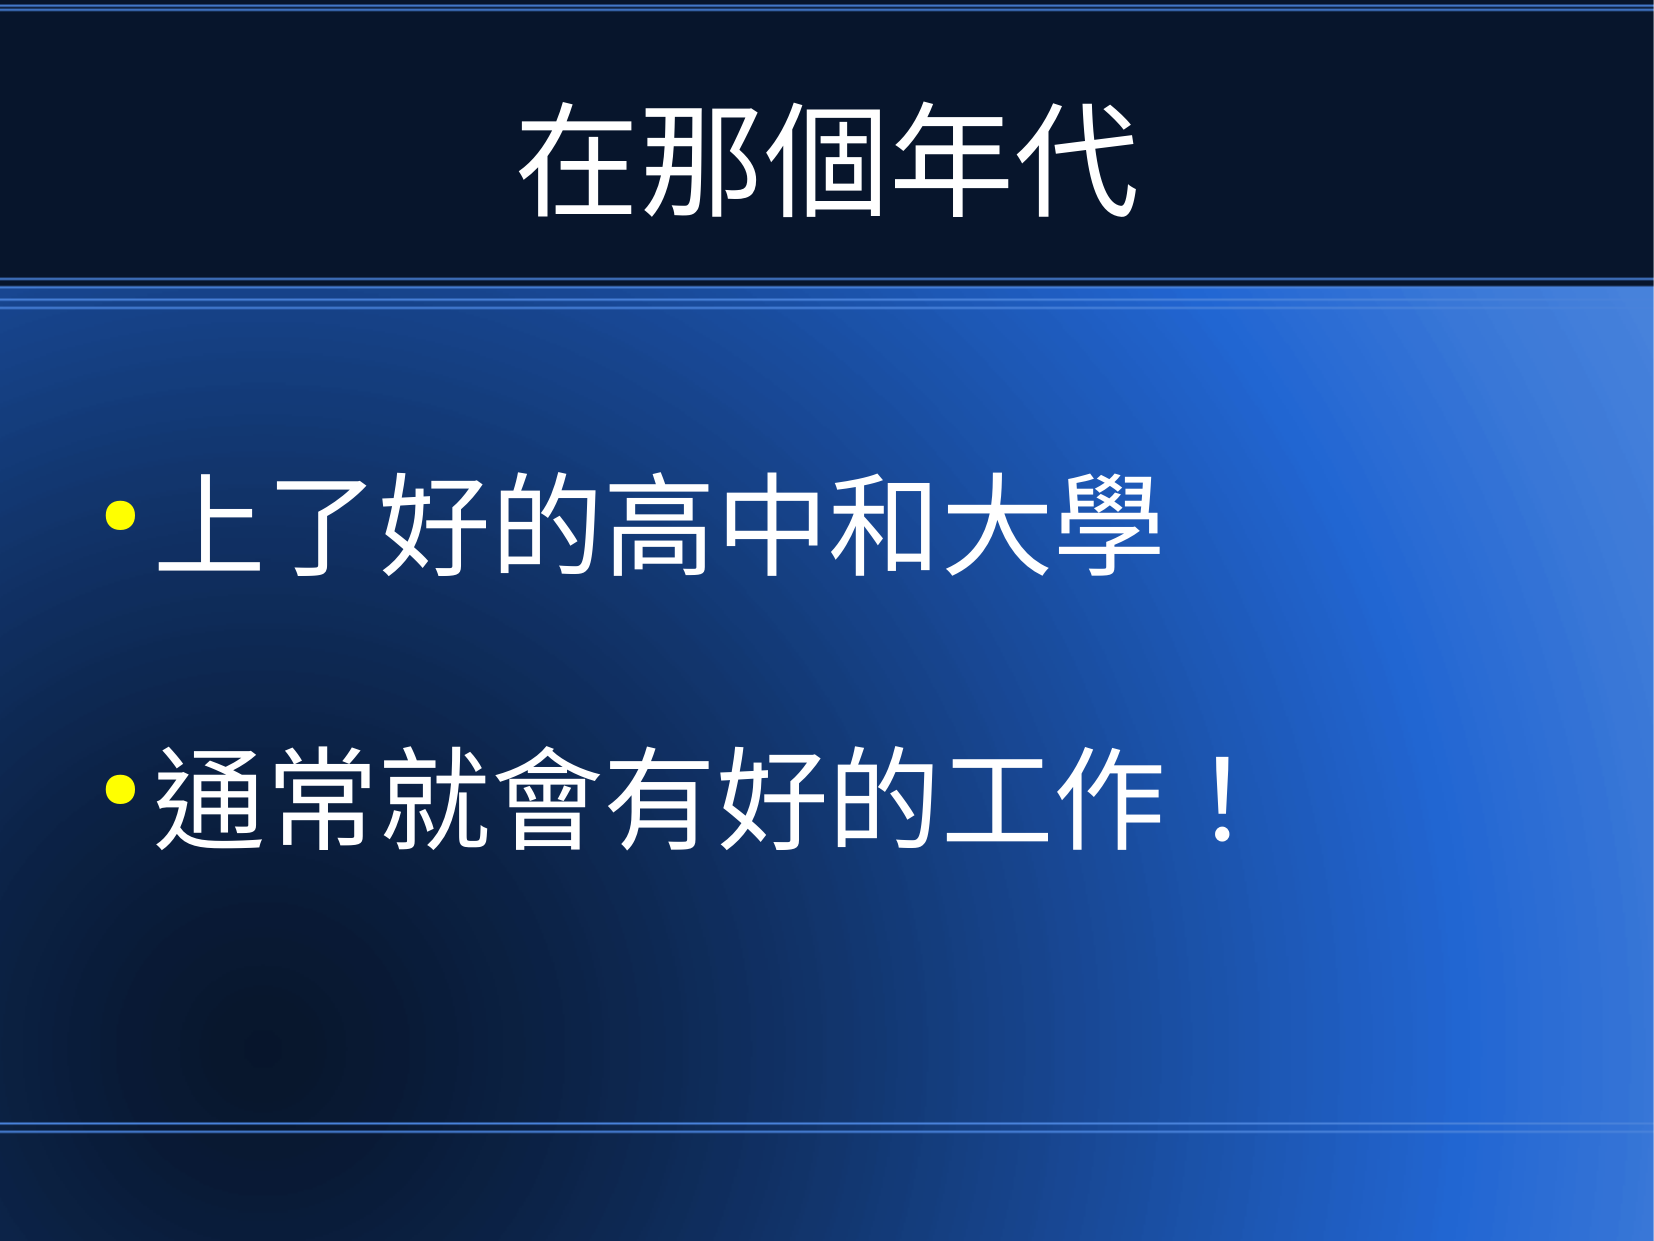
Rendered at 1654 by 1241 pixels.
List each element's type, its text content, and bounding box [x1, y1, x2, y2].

list 上了好的高中和大學 通常就會有好的工作！ [82, 355, 1571, 1241]
title 在那個年代 [82, 49, 1571, 257]
picture [0, 0, 1654, 1241]
